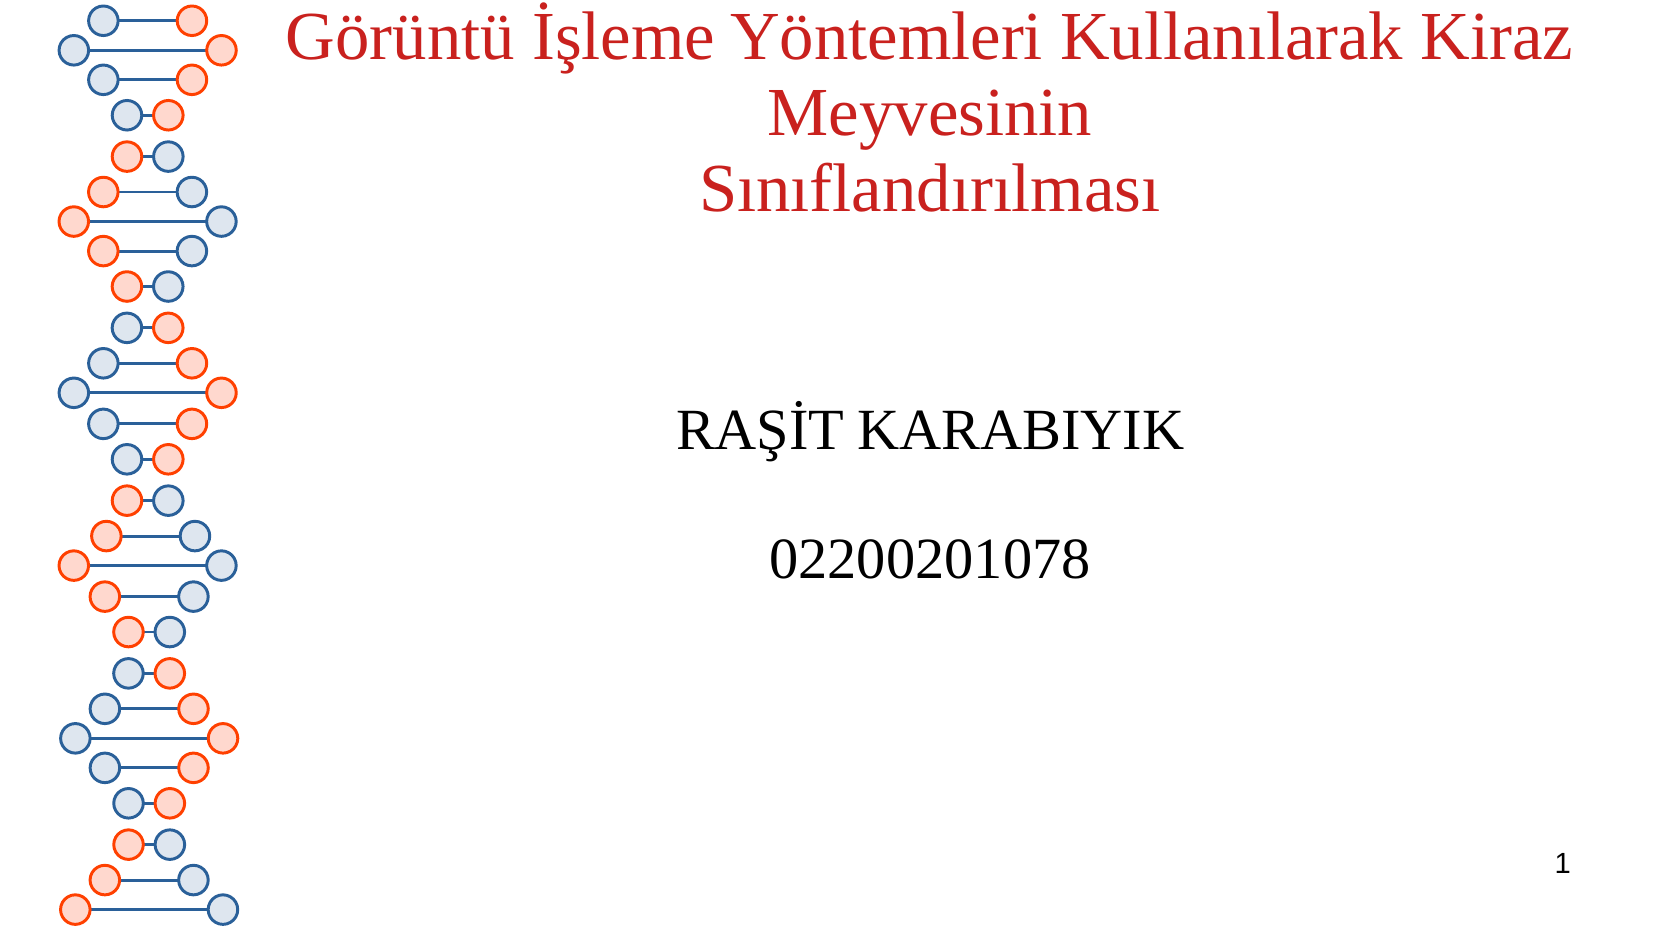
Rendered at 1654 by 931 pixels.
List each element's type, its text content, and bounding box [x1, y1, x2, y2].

subtitle RAŞİT KARABIYIK 02200201078 [265, 224, 1595, 764]
title Görüntü İşleme Yöntemleri Kullanılarak Kiraz Meyvesinin Sınıflandırılması [265, 0, 1595, 224]
